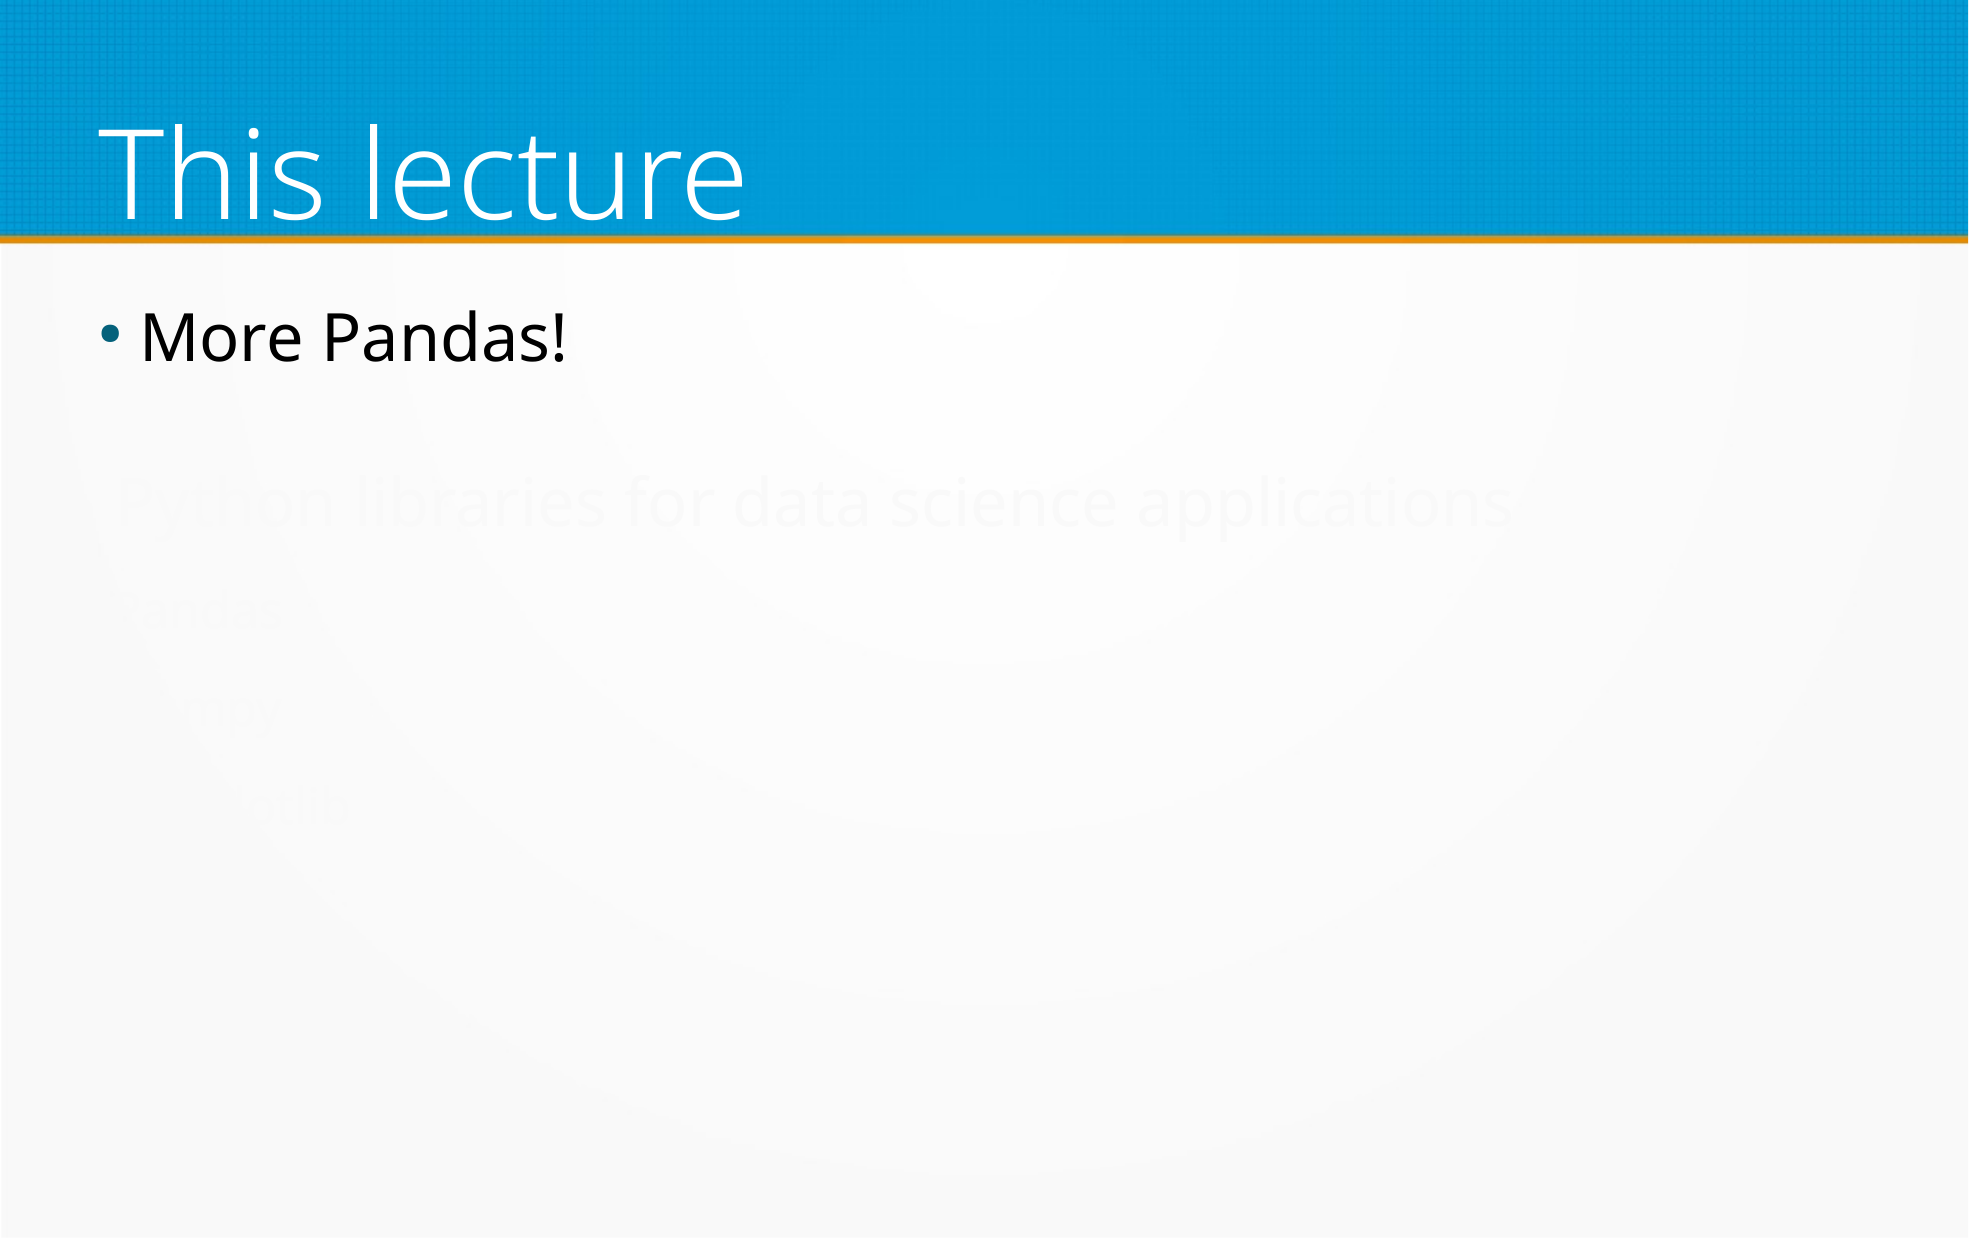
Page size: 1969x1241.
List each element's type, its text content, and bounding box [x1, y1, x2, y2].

picture [0, 233, 1969, 1241]
title This lecture [98, 49, 1870, 257]
list More Pandas! Python libraries for data science applications Pandas Numpy Matplotlib [98, 290, 1870, 1156]
